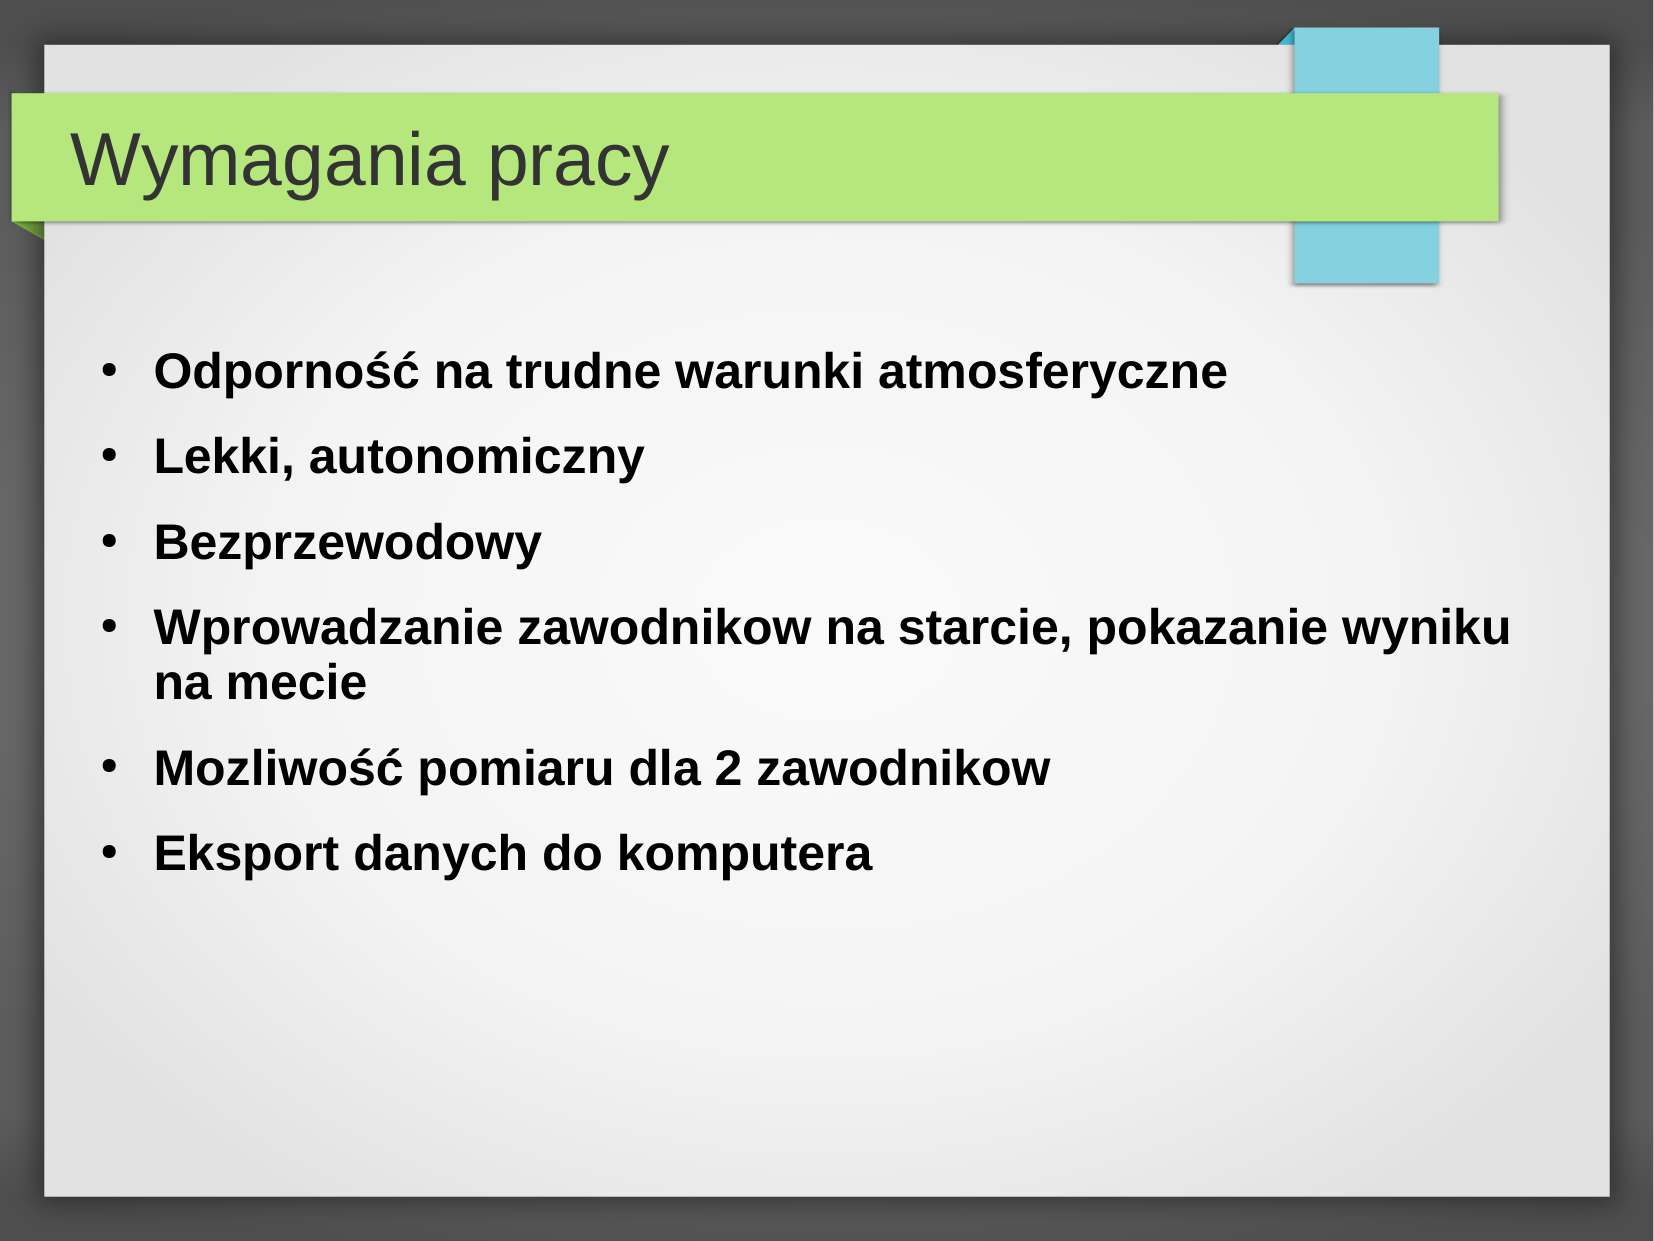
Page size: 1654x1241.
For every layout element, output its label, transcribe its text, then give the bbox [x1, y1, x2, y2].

picture [0, 0, 1654, 1241]
list Odporność na trudne warunki atmosferyczne Lekki, autonomiczny Bezprzewodowy Wprowadzanie zawodnikow na starcie, pokazanie wyniku na mecie Mozliwość pomiaru dla 2 zawodnikow Eksport danych do komputera [82, 343, 1538, 1063]
title Wymagania pracy [70, 106, 1229, 213]
